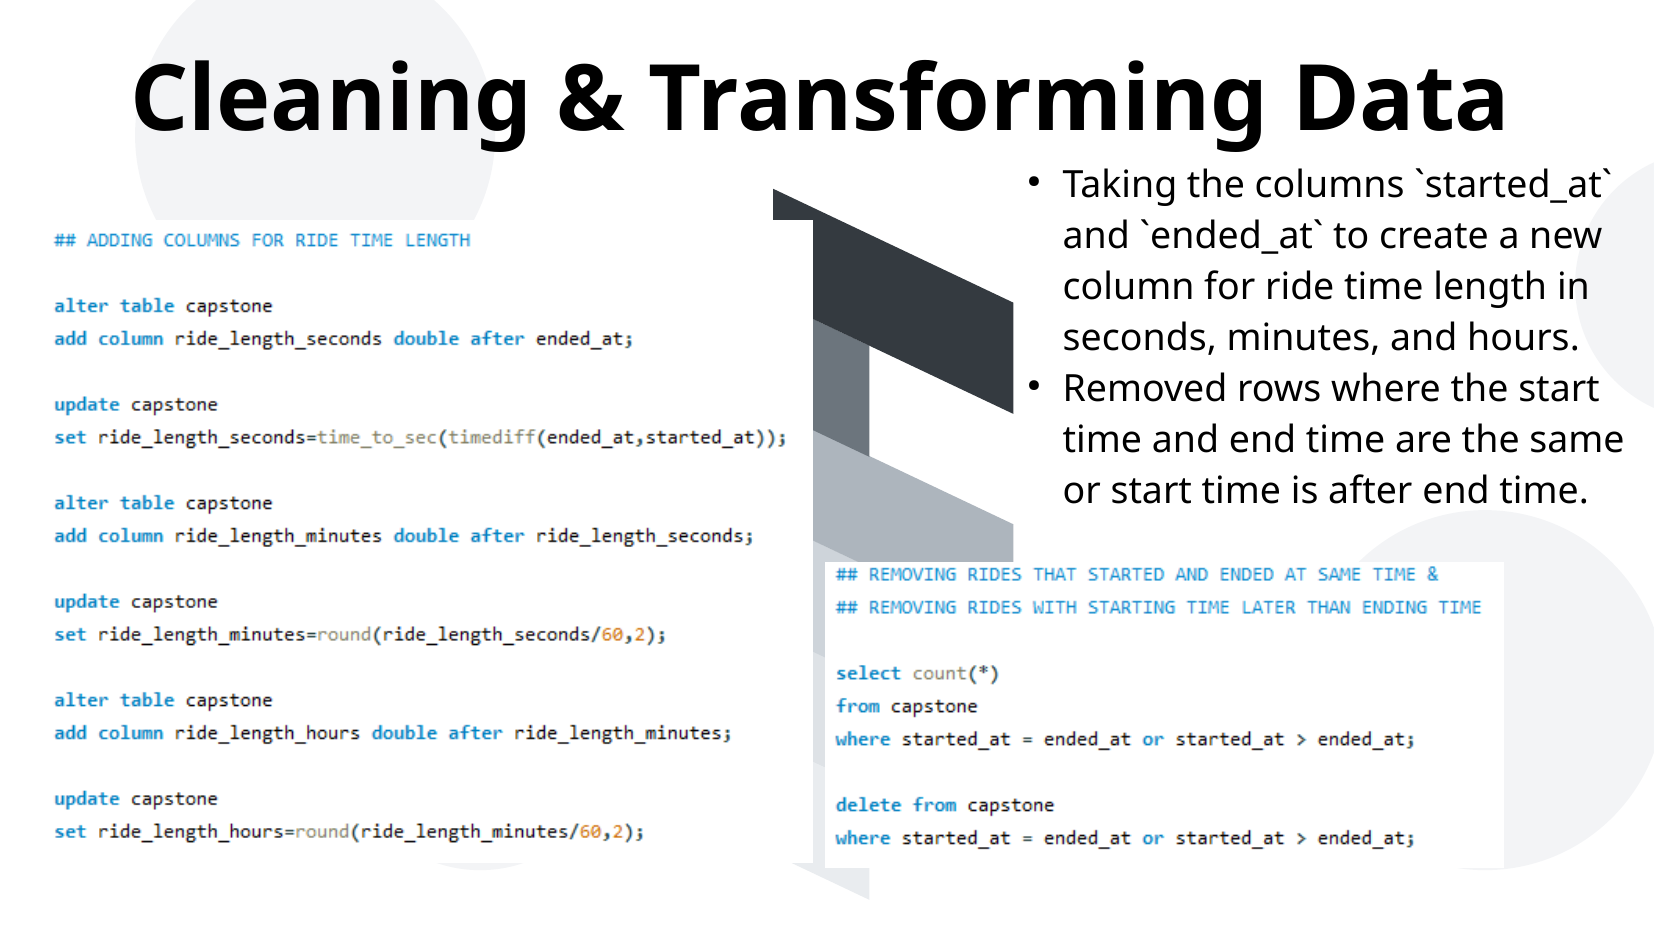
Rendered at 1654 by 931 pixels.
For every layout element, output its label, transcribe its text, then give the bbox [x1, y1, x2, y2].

title Cleaning & Transforming Data [76, 17, 1565, 173]
picture [825, 562, 1504, 868]
picture [37, 220, 813, 863]
text_box Taking the columns `started_at` and `ended_at` to create a new column for ride time length in seconds, minutes, and hours. Removed rows where the start time and end time are the same or start time is after end time. [1012, 150, 1651, 526]
